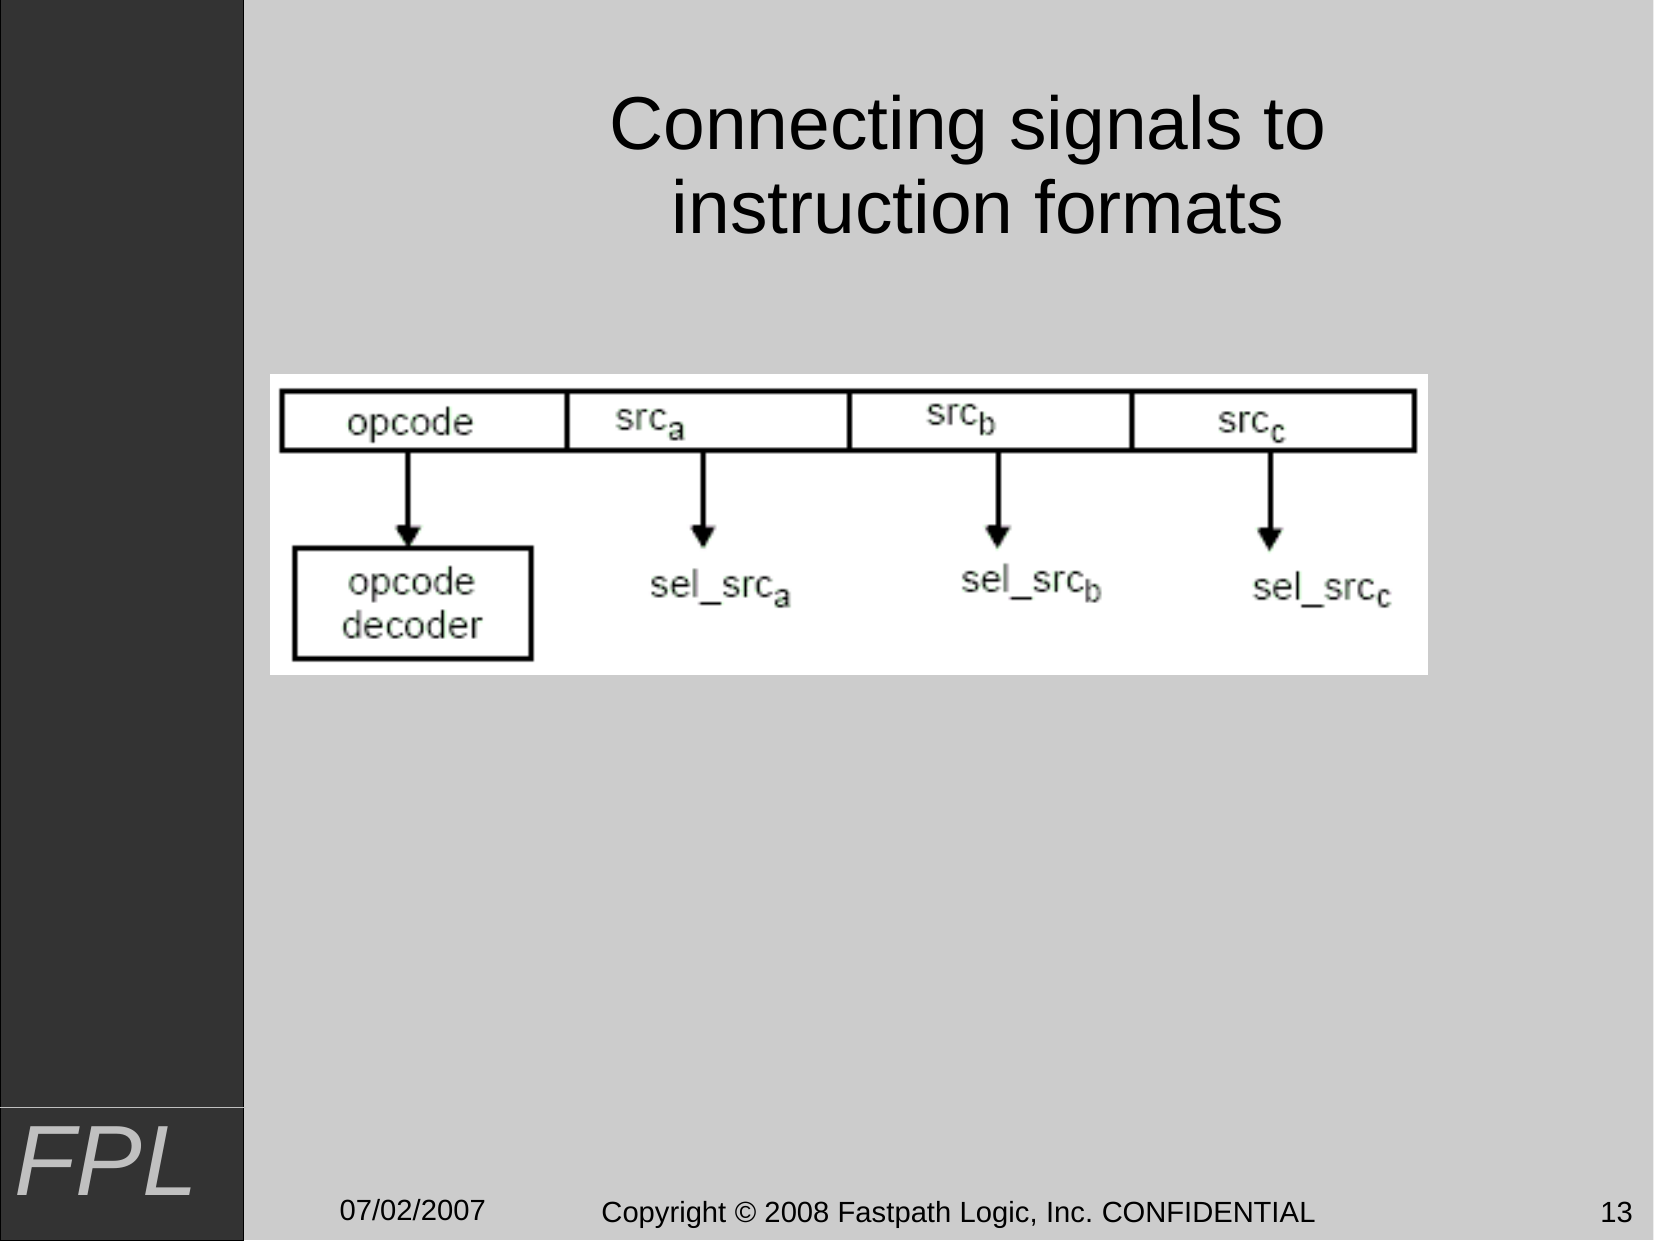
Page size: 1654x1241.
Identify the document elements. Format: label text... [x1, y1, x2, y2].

title Connecting signals to instruction formats [427, 57, 1530, 274]
picture [270, 374, 1428, 676]
